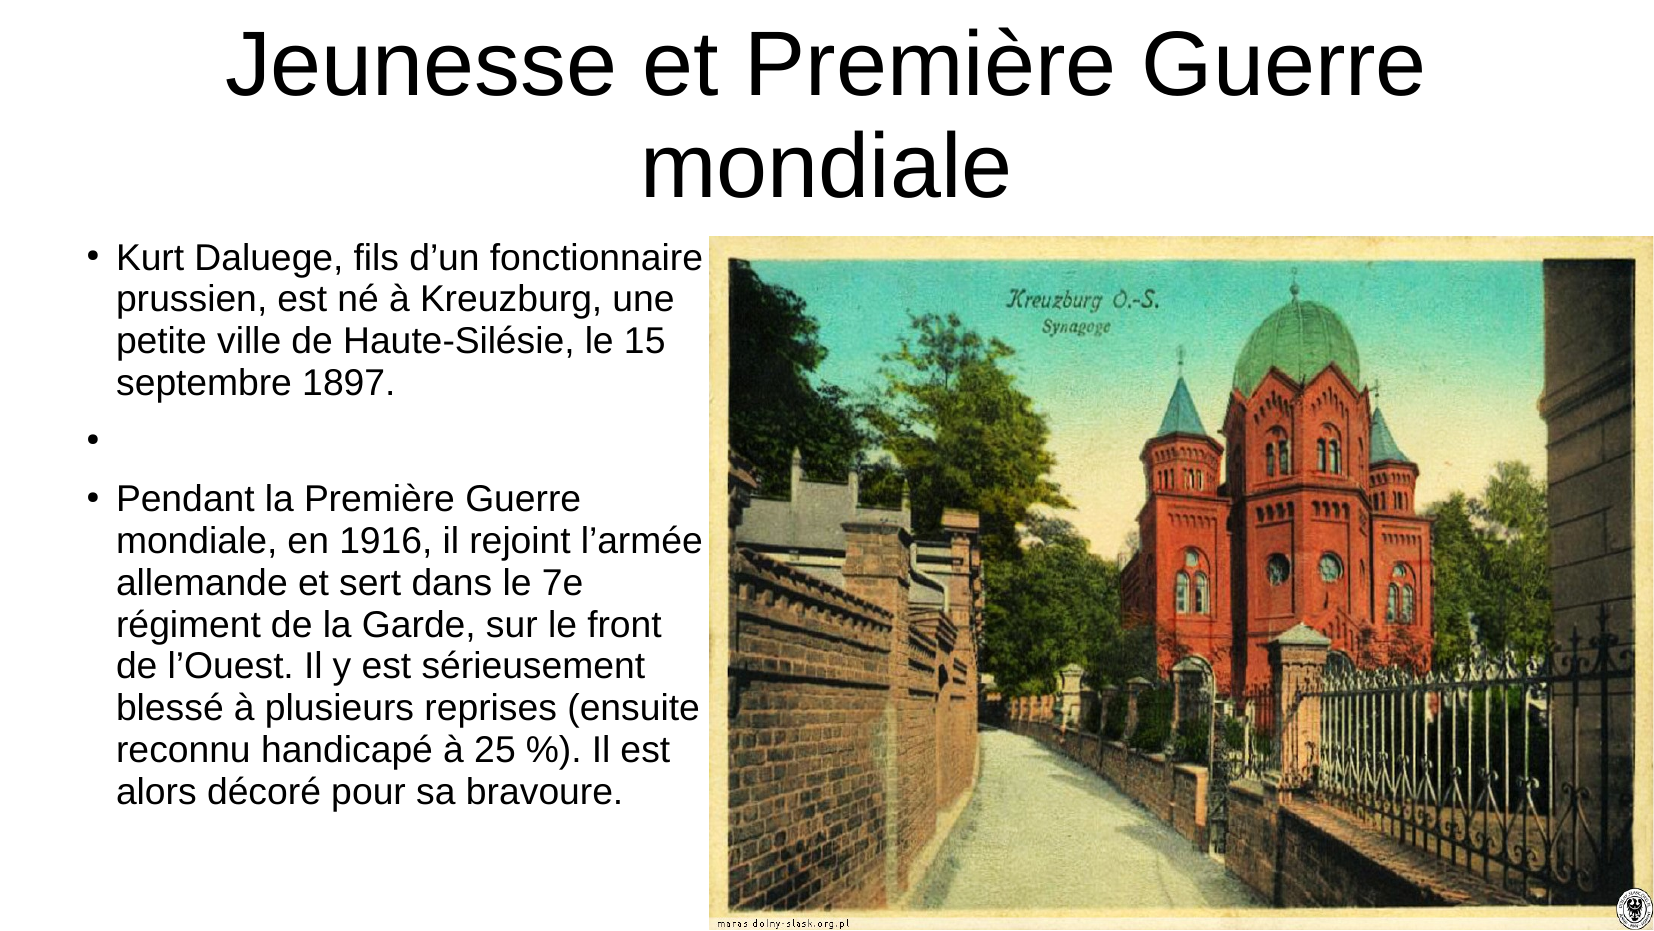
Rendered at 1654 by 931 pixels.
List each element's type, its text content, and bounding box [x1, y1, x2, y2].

picture [709, 236, 1654, 930]
list Kurt Daluege, fils d’un fonctionnaire prussien, est né à Kreuzburg, une petite ville de Haute-Silésie, le 15 septembre 1897. Pendant la Première Guerre mondiale, en 1916, il rejoint l’armée allemande et sert dans le 7e régiment de la Garde, sur le front de l’Ouest. Il y est sérieusement blessé à plusieurs reprises (ensuite reconnu handicapé à 25 %). Il est alors décoré pour sa bravoure. [76, 236, 709, 886]
title Jeunesse et Première Guerre mondiale [82, 12, 1571, 218]
